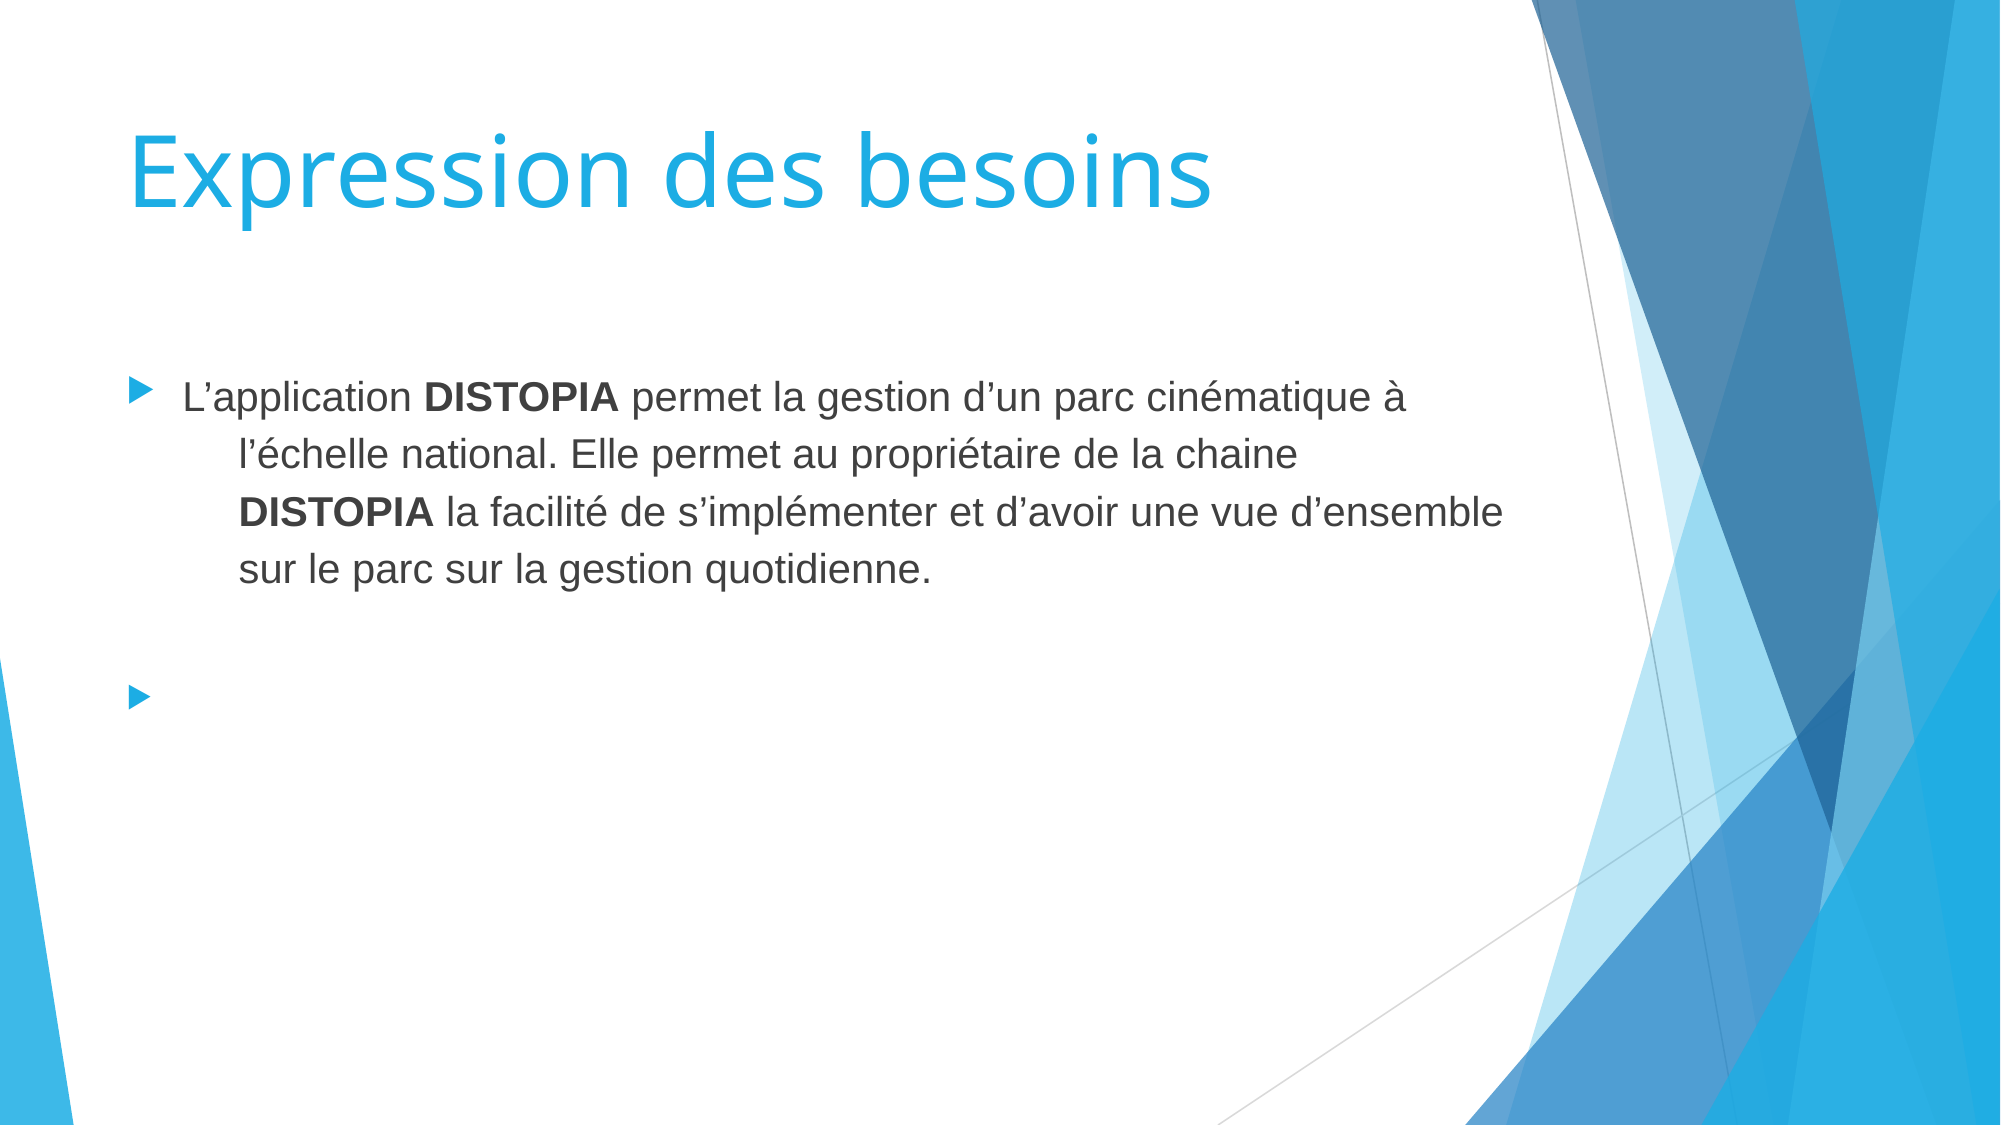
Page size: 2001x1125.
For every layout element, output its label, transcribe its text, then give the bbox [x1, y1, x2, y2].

list L’application DISTOPIA permet la gestion d’un parc cinématique à l’échelle national. Elle permet au propriétaire de la chaine DISTOPIA la facilité de s’implémenter et d’avoir une vue d’ensemble sur le parc sur la gestion quotidienne. [111, 354, 1522, 992]
title Expression des besoins [111, 99, 1522, 317]
